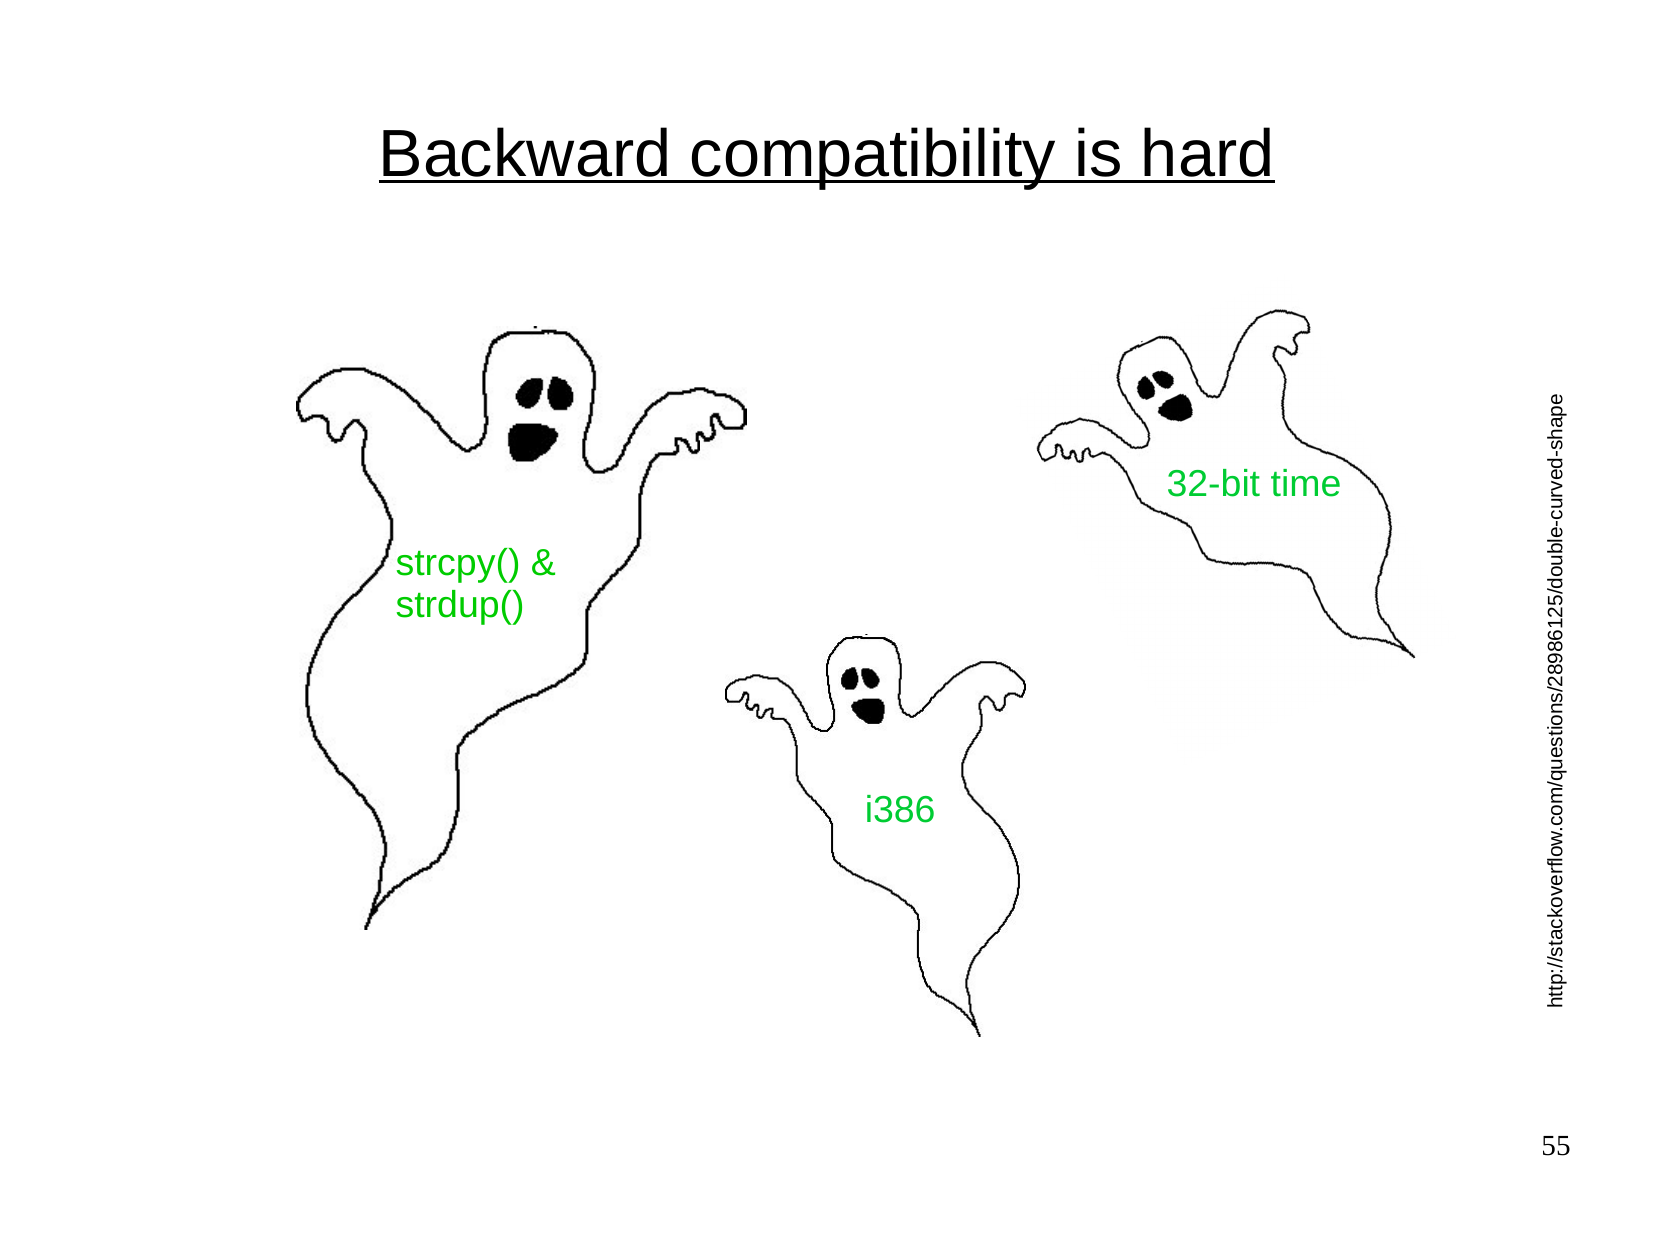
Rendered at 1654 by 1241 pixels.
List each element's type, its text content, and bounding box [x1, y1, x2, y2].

text_box http://stackoverflow.com/questions/28986125/double-curved-shape [1536, 379, 1575, 1024]
text_box 32-bit time [1151, 455, 1365, 512]
text_box i386 [850, 781, 951, 839]
text_box strcpy() & strdup() [380, 533, 572, 633]
title Backward compatibility is hard [82, 49, 1571, 257]
picture [1013, 273, 1456, 765]
picture [296, 326, 1026, 1037]
